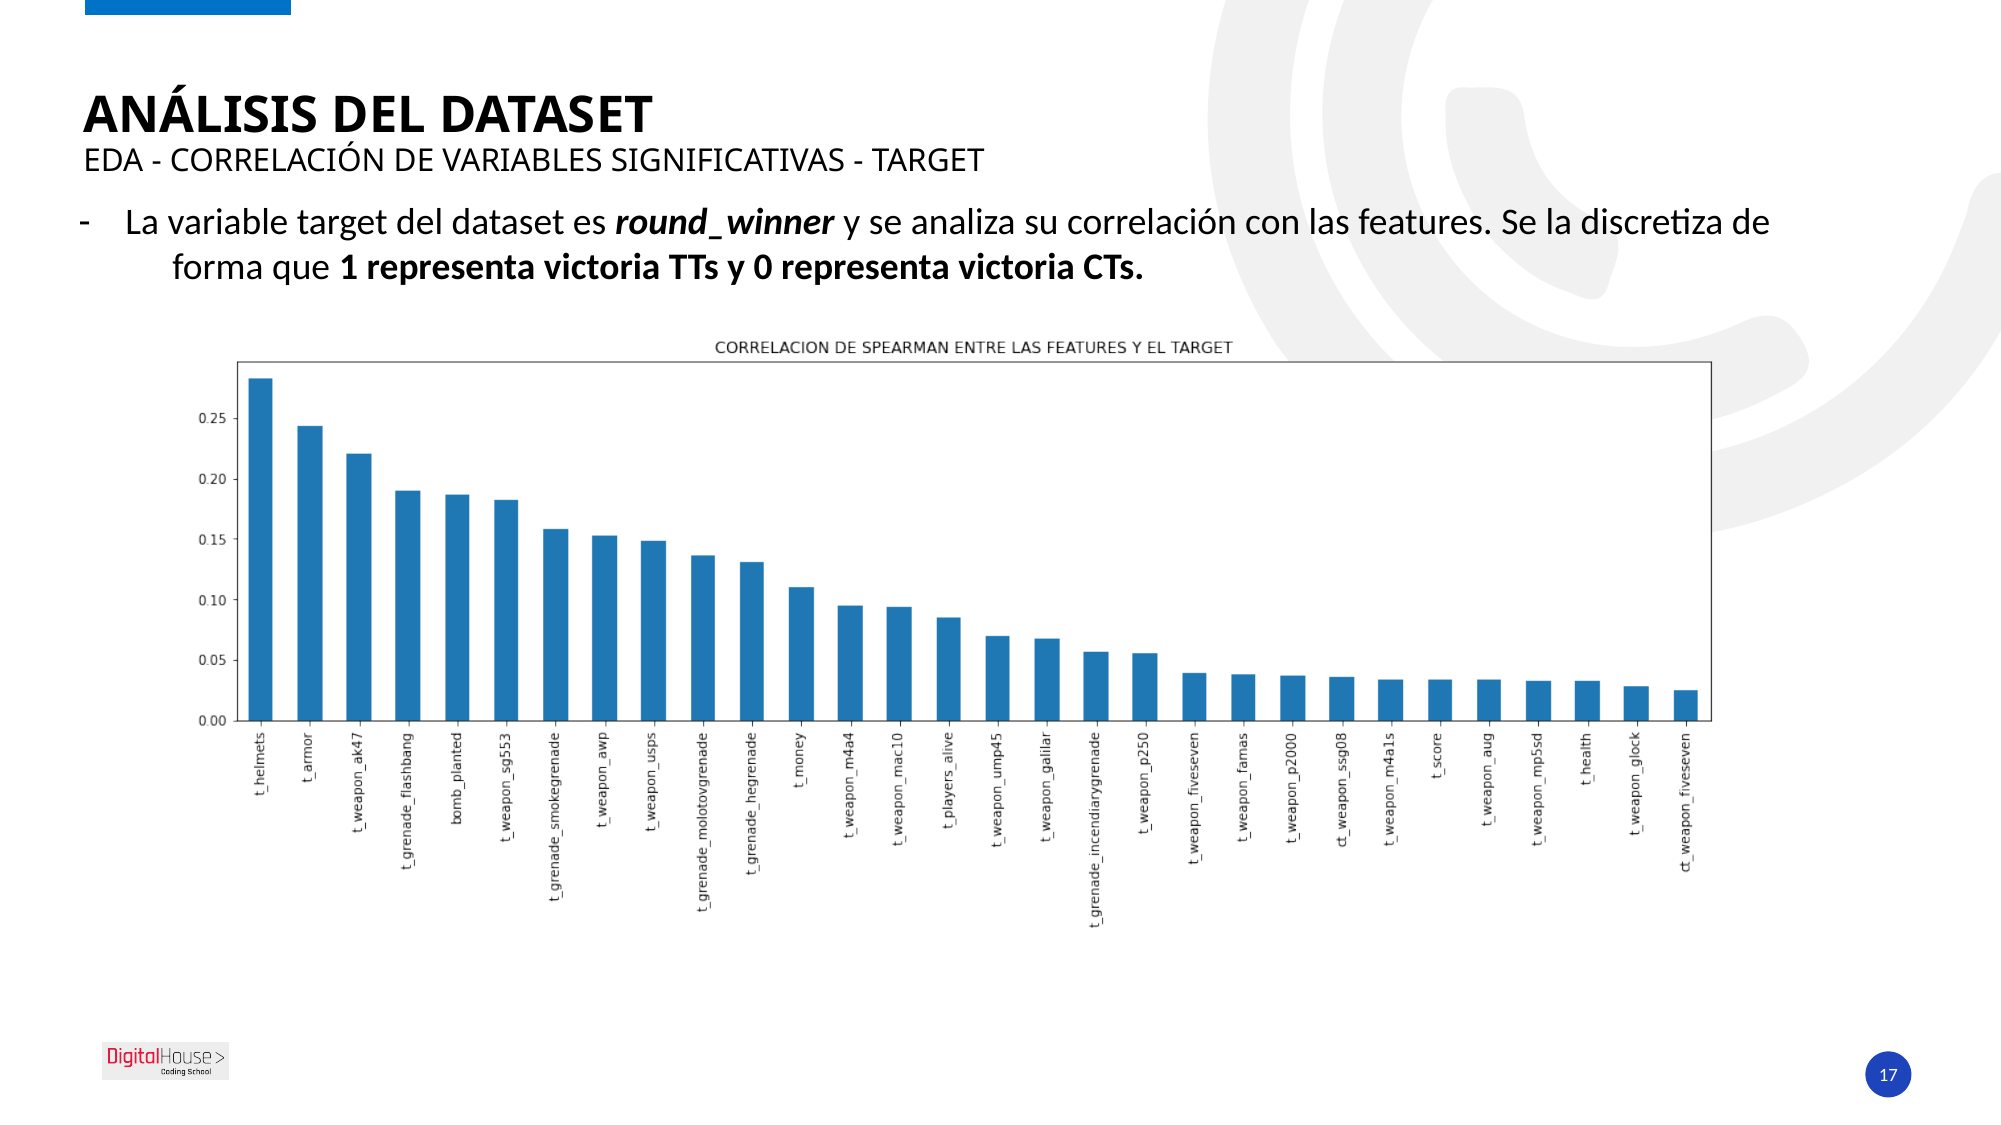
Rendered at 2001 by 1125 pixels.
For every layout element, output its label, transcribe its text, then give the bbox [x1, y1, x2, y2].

text_box La variable target del dataset es round_winner y se analiza su correlación con las features. Se la discretiza de forma que 1 representa victoria TTs y 0 representa victoria CTs. [63, 189, 1802, 296]
title ANÁLISIS DEL DATASET EDA - CORRELACIÓN DE VARIABLES SIGNIFICATIVAS - target [83, 87, 1913, 239]
picture [188, 331, 1719, 936]
text_box [1864, 1059, 1913, 1090]
